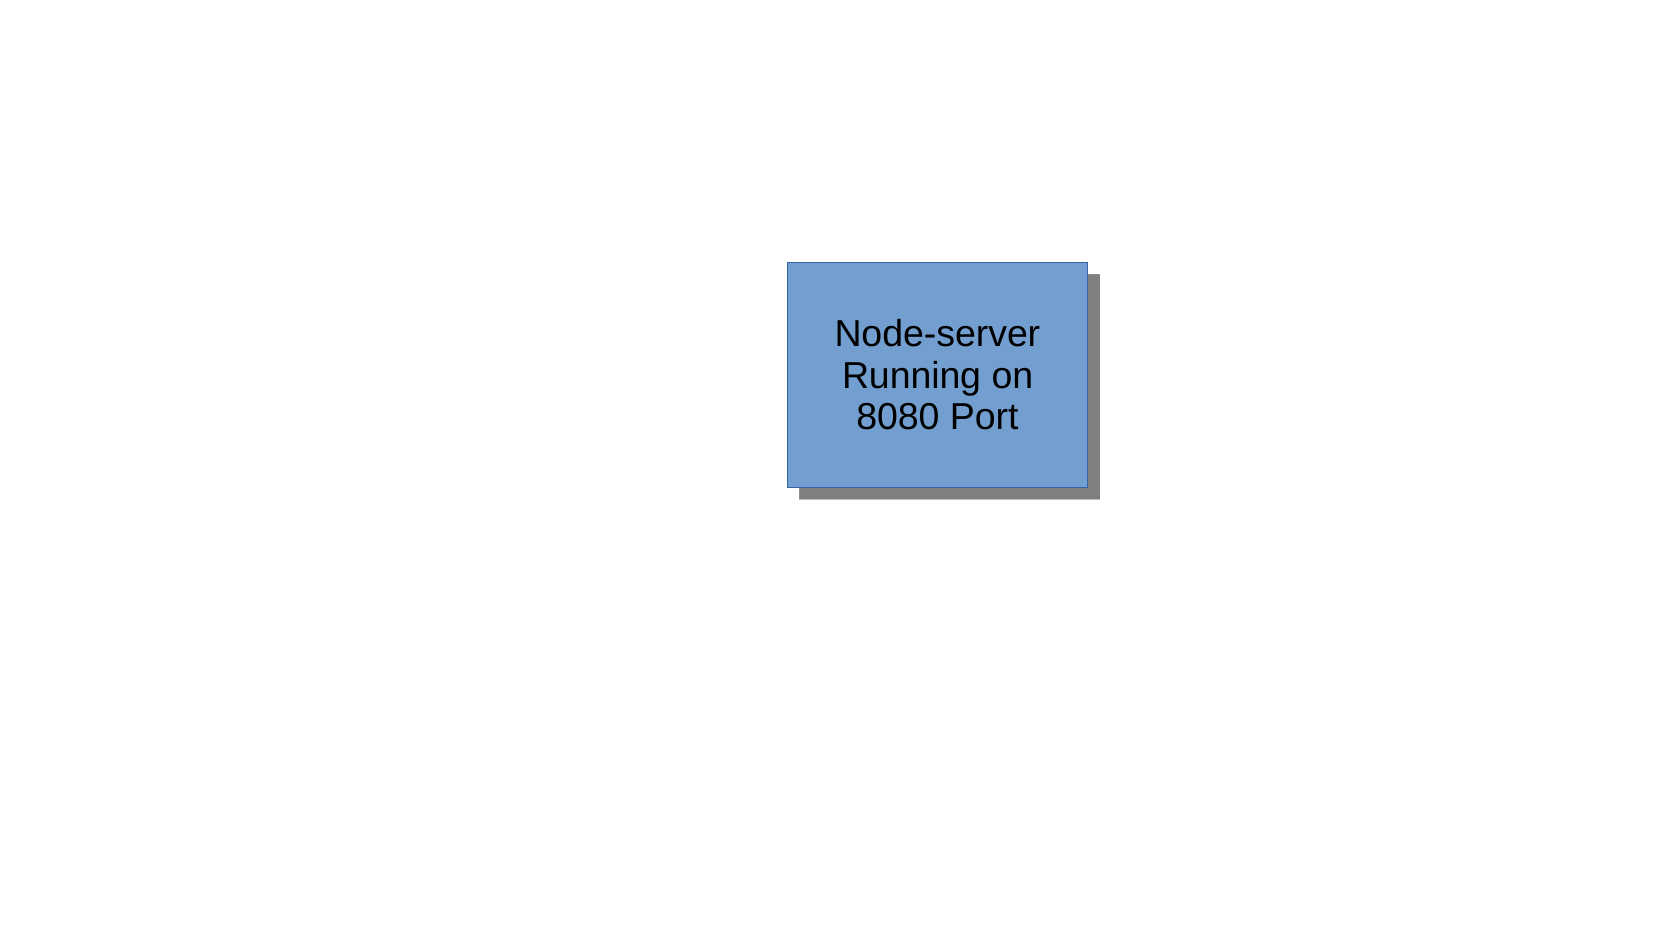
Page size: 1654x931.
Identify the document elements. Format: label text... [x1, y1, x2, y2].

text_box Node-server Running on 8080 Port [787, 262, 1088, 488]
